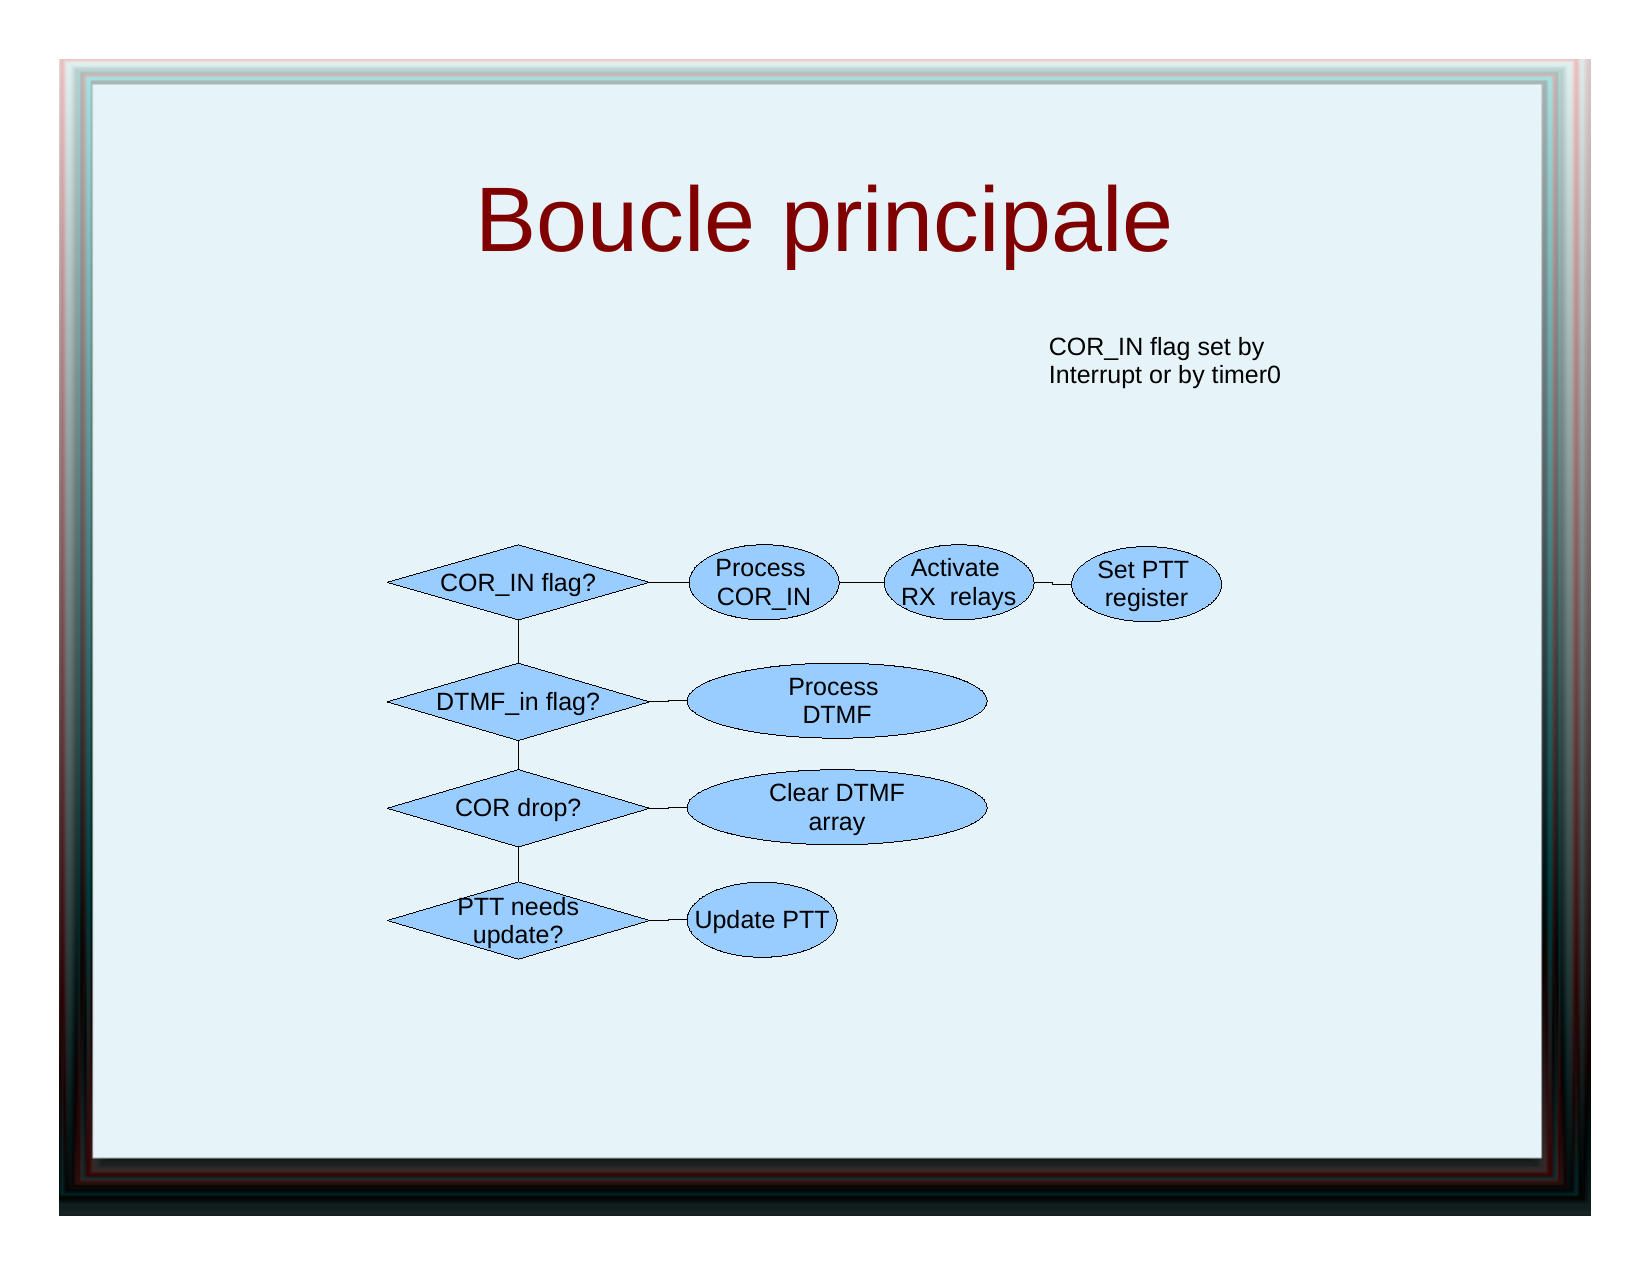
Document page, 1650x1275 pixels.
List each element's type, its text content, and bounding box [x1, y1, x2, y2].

text_box COR_IN flag set by Interrupt or by timer0 [1034, 325, 1297, 397]
text_box COR_IN flag? [387, 544, 649, 620]
title Boucle principale [168, 141, 1482, 299]
text_box COR drop? [387, 769, 650, 847]
text_box Clear DTMF array [687, 769, 988, 845]
text_box Process DTMF [687, 663, 988, 739]
picture [59, 59, 1591, 1216]
text_box PTT needs update? [387, 881, 649, 960]
text_box Activate RX relays [884, 544, 1035, 620]
text_box DTMF_in flag? [387, 663, 649, 741]
text_box Set PTT register [1071, 546, 1222, 622]
text_box Process COR_IN [689, 544, 840, 620]
text_box Update PTT [687, 882, 838, 958]
